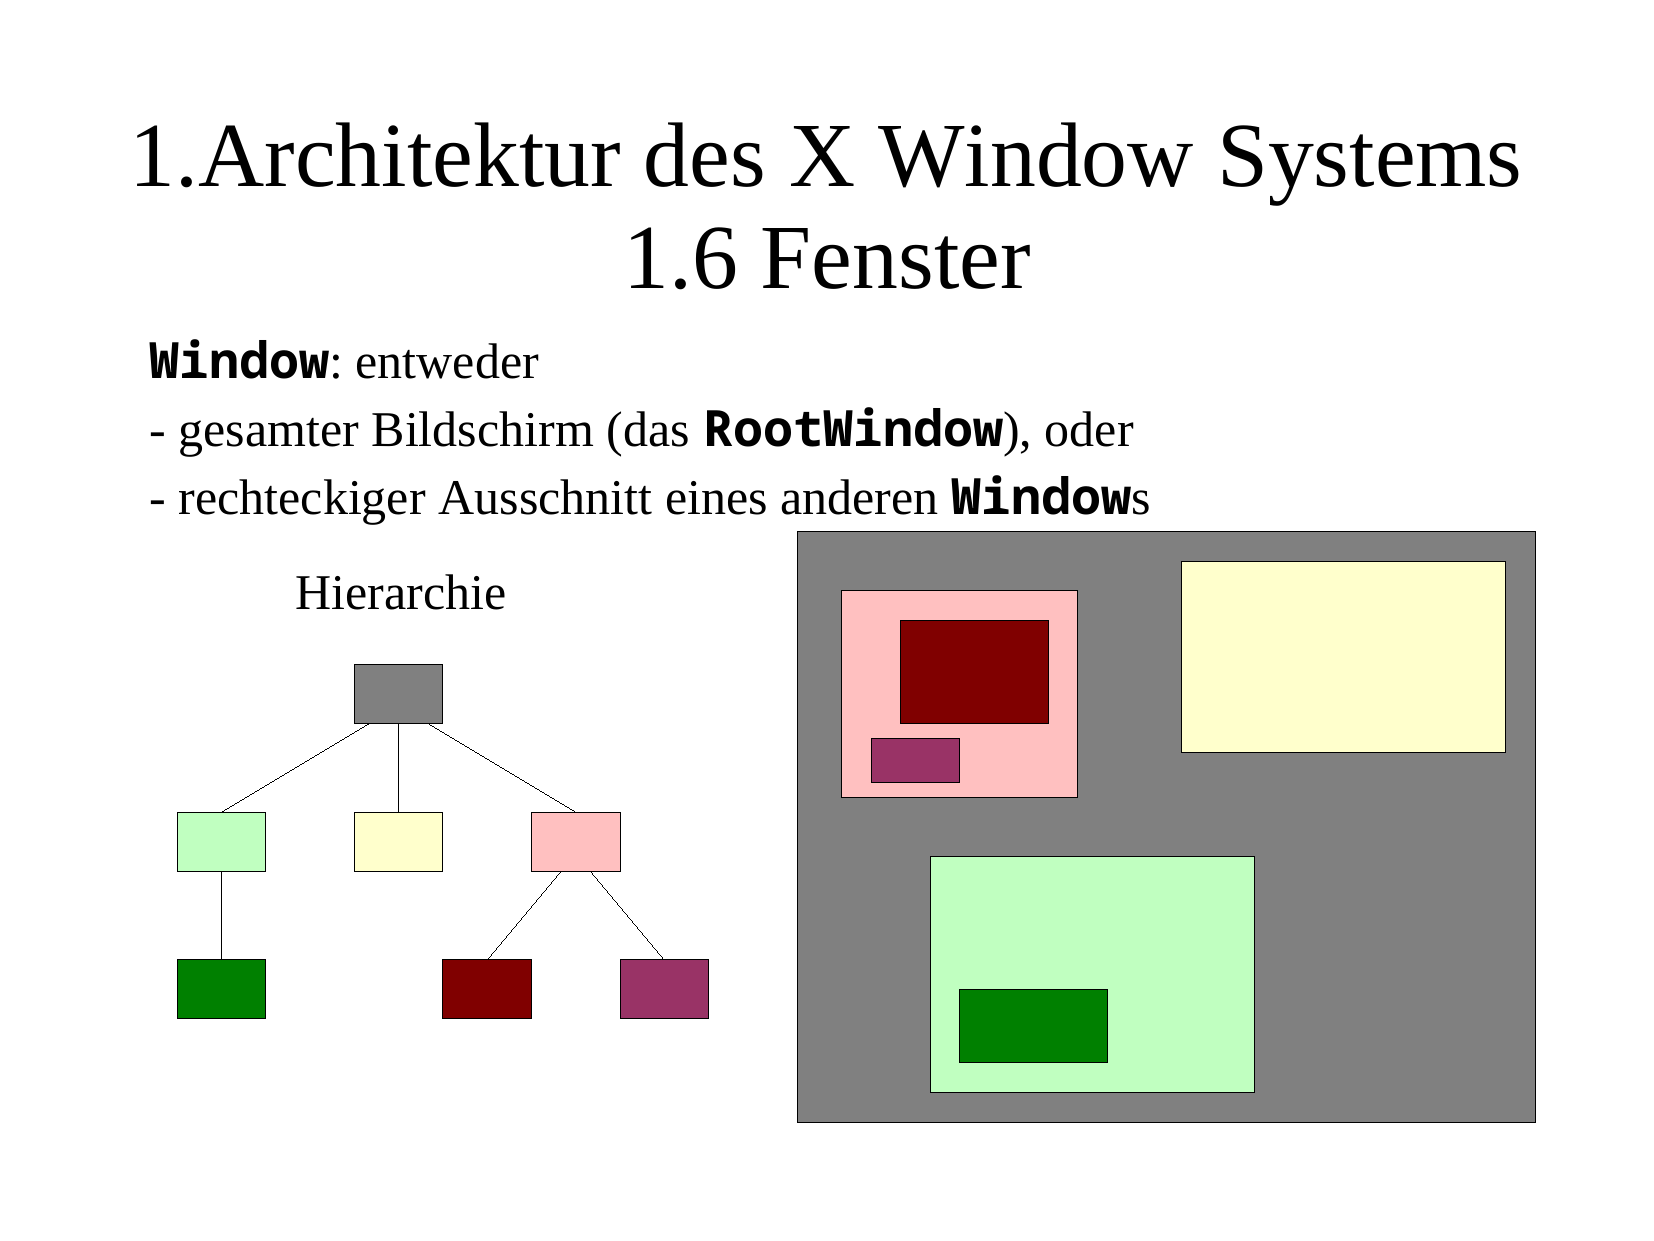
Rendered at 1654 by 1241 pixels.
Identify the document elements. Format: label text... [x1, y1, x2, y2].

text_box [177, 959, 266, 1019]
text_box Hierarchie [295, 564, 507, 621]
text_box [620, 959, 709, 1019]
title 1.Architektur des X Window Systems 1.6 Fenster [121, 102, 1534, 311]
text_box [442, 959, 532, 1019]
text_box [354, 664, 443, 724]
text_box [797, 531, 1536, 1123]
text_box [531, 812, 621, 872]
text_box [354, 812, 443, 872]
text_box Window: entweder - gesamter Bildschirm (das RootWindow), oder - rechteckiger Ausschnitt eines anderen Windows [149, 324, 1329, 511]
text_box [177, 812, 266, 872]
